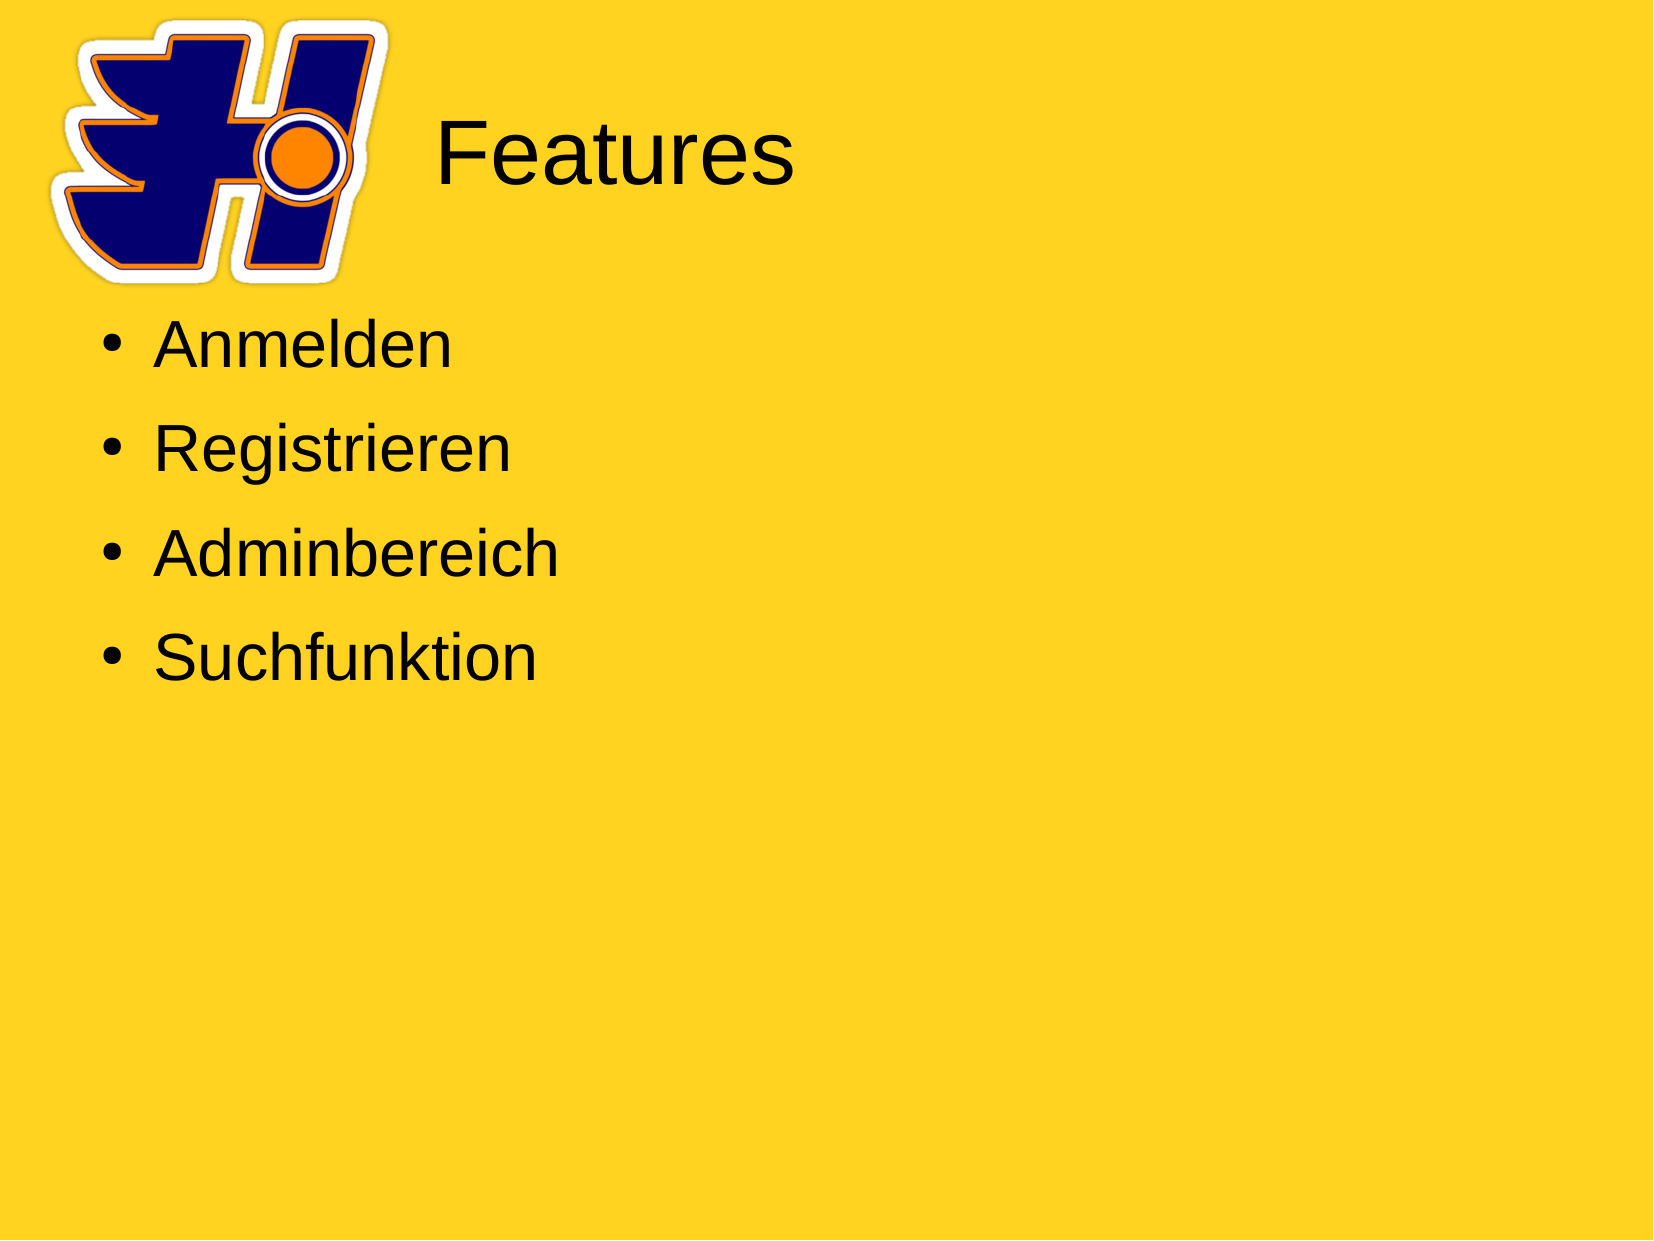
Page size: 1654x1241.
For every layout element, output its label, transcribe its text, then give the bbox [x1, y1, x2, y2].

picture [35, 0, 402, 328]
list Anmelden Registrieren Adminbereich Suchfunktion [82, 307, 1571, 1100]
title Features [401, 49, 1571, 257]
